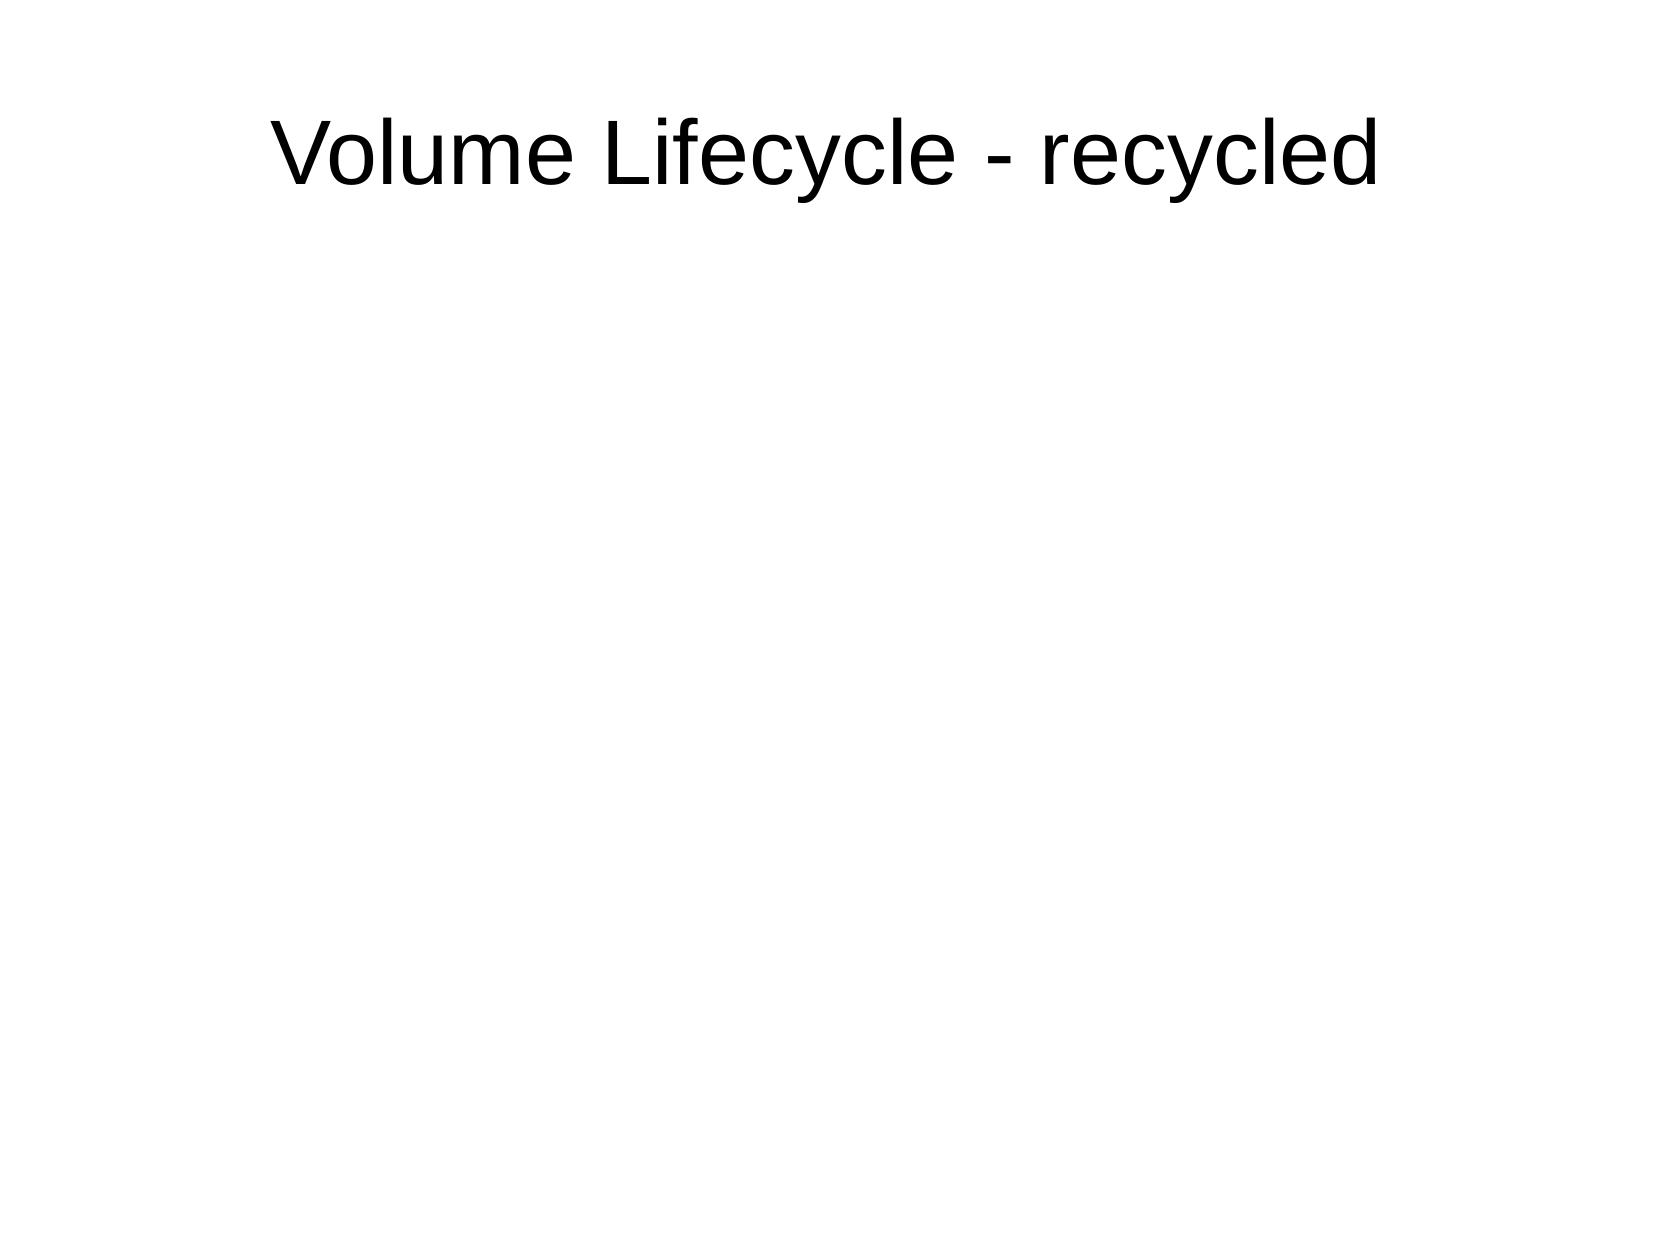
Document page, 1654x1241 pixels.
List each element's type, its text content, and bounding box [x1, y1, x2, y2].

title Volume Lifecycle - recycled [82, 49, 1571, 257]
